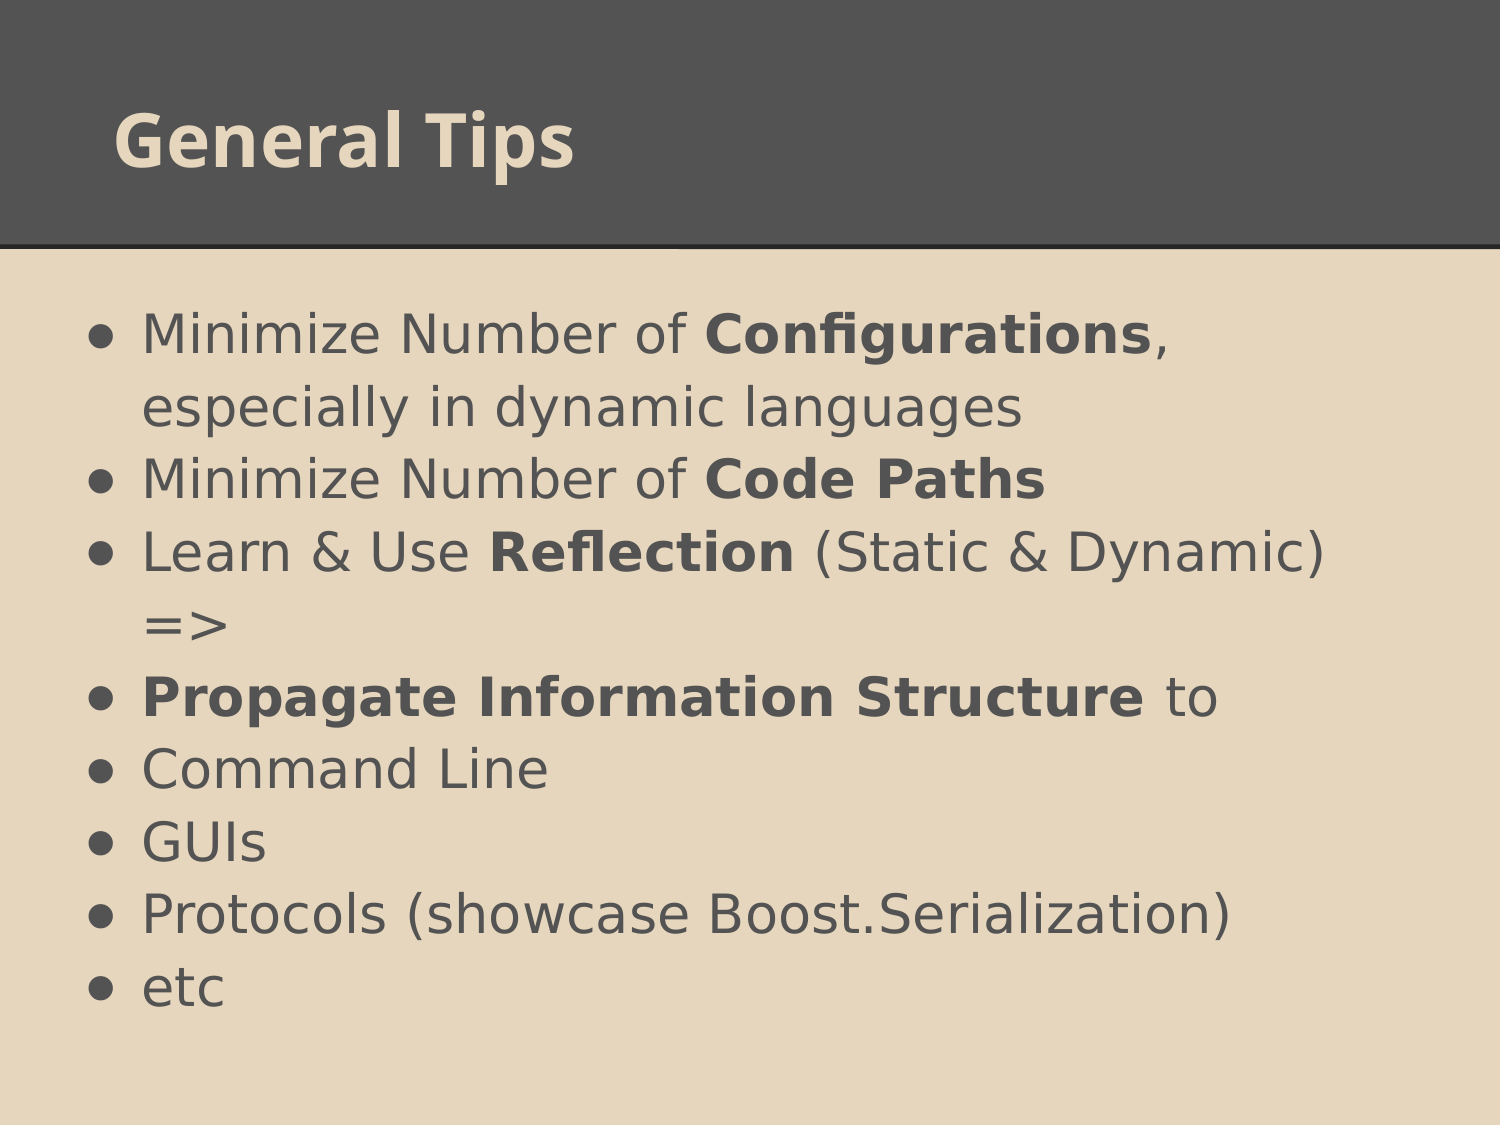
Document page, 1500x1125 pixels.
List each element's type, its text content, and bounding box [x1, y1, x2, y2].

text_box Minimize Number of Configurations, especially in dynamic languages Minimize Number of Code Paths Learn & Use Reflection (Static & Dynamic) => Propagate Information Structure to Command Line GUIs Protocols (showcase Boost.Serialization) etc [70, 286, 1441, 1075]
title General Tips [75, 45, 1425, 233]
